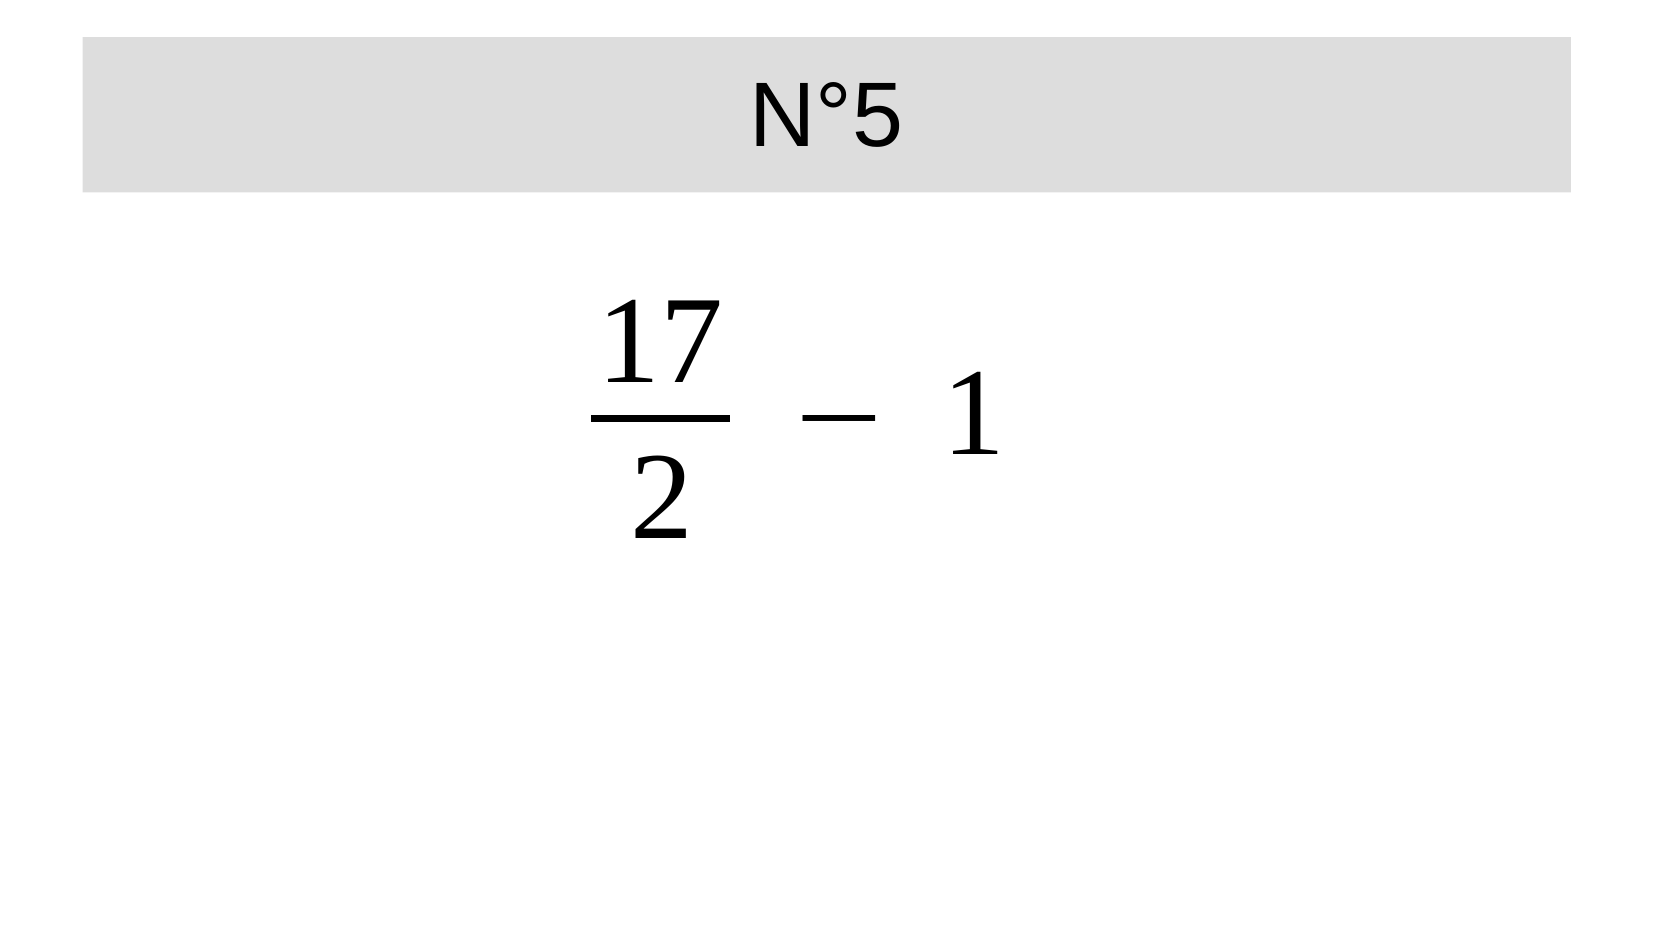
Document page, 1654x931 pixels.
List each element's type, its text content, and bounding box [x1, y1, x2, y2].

title N°5 [82, 37, 1571, 193]
chart [578, 271, 1011, 567]
